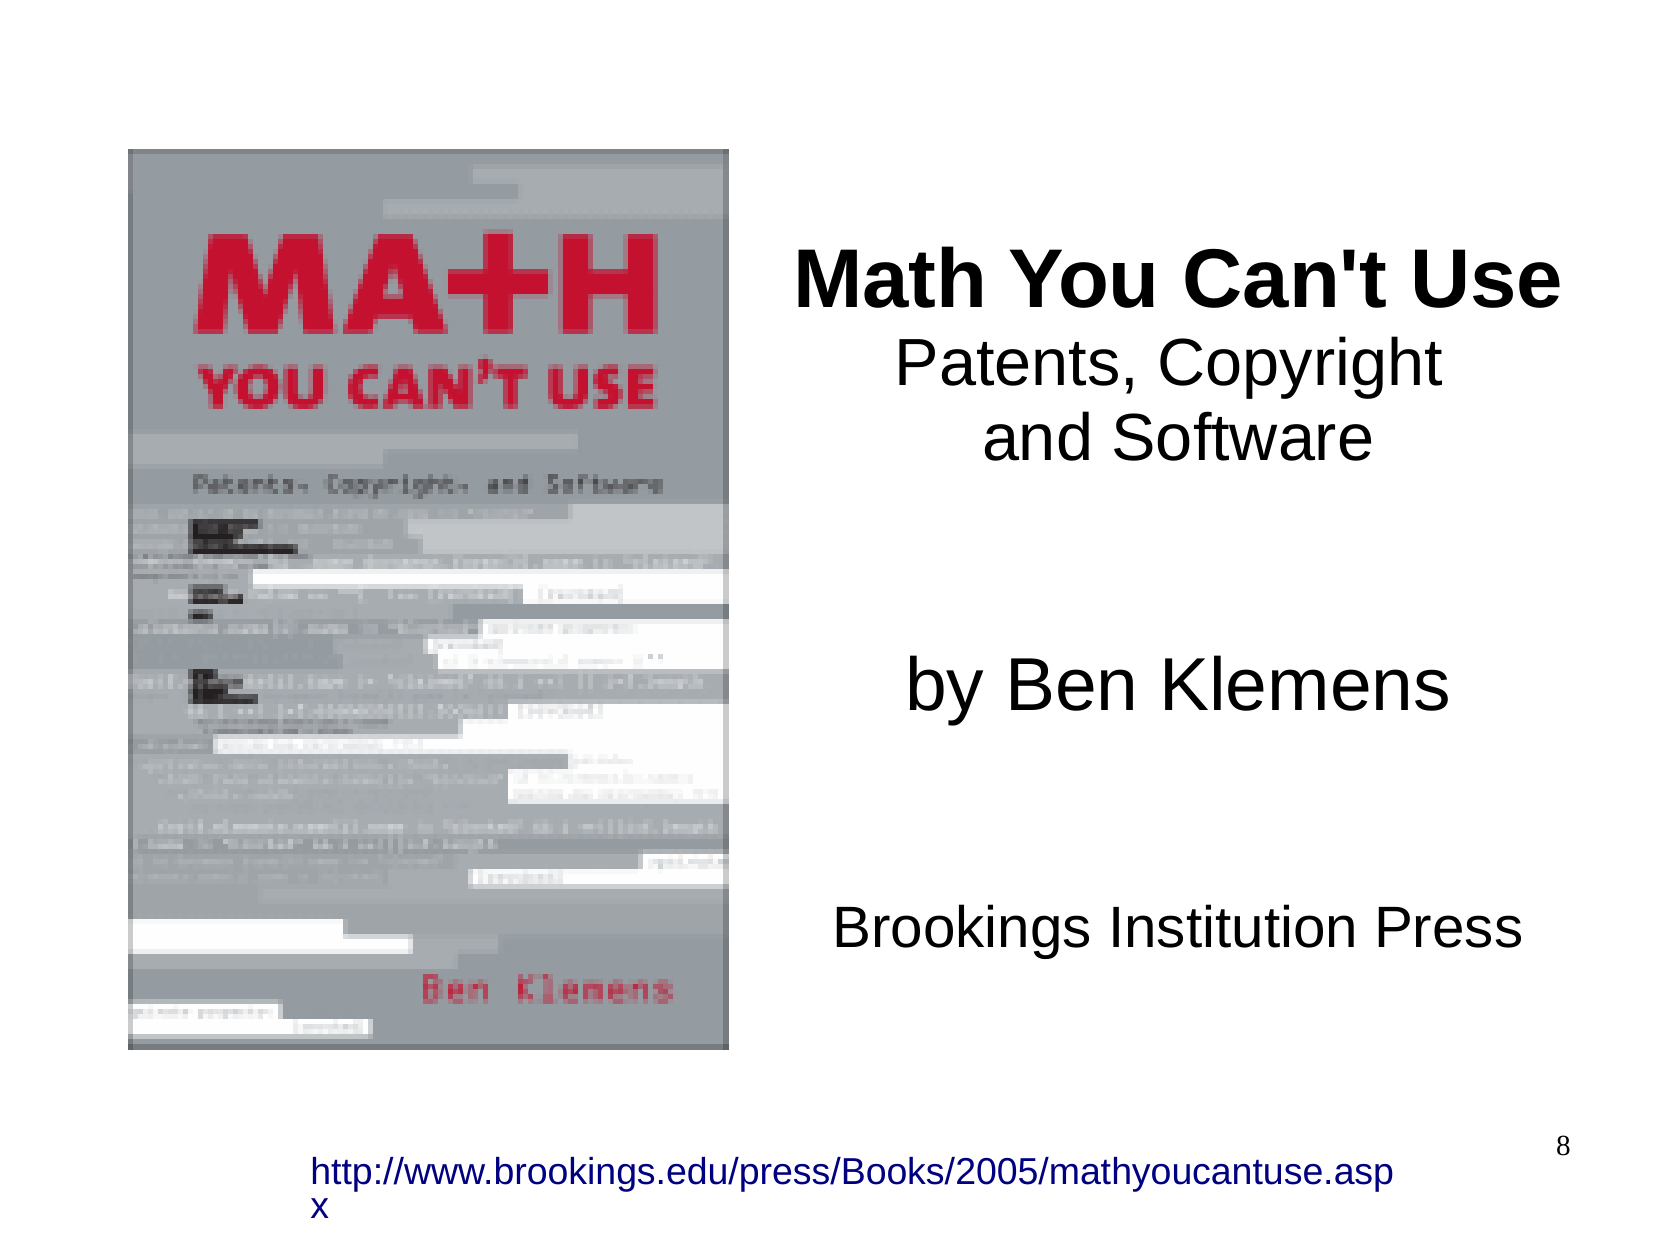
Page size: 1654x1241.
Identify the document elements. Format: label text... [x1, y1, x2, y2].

text_box Math You Can't Use Patents, Copyright and Software by Ben Klemens Brookings Institution Press [750, 225, 1607, 1102]
text_box http://www.brookings.edu/press/Books/2005/mathyoucantuse.aspx [295, 1143, 1426, 1241]
picture [128, 149, 729, 1051]
